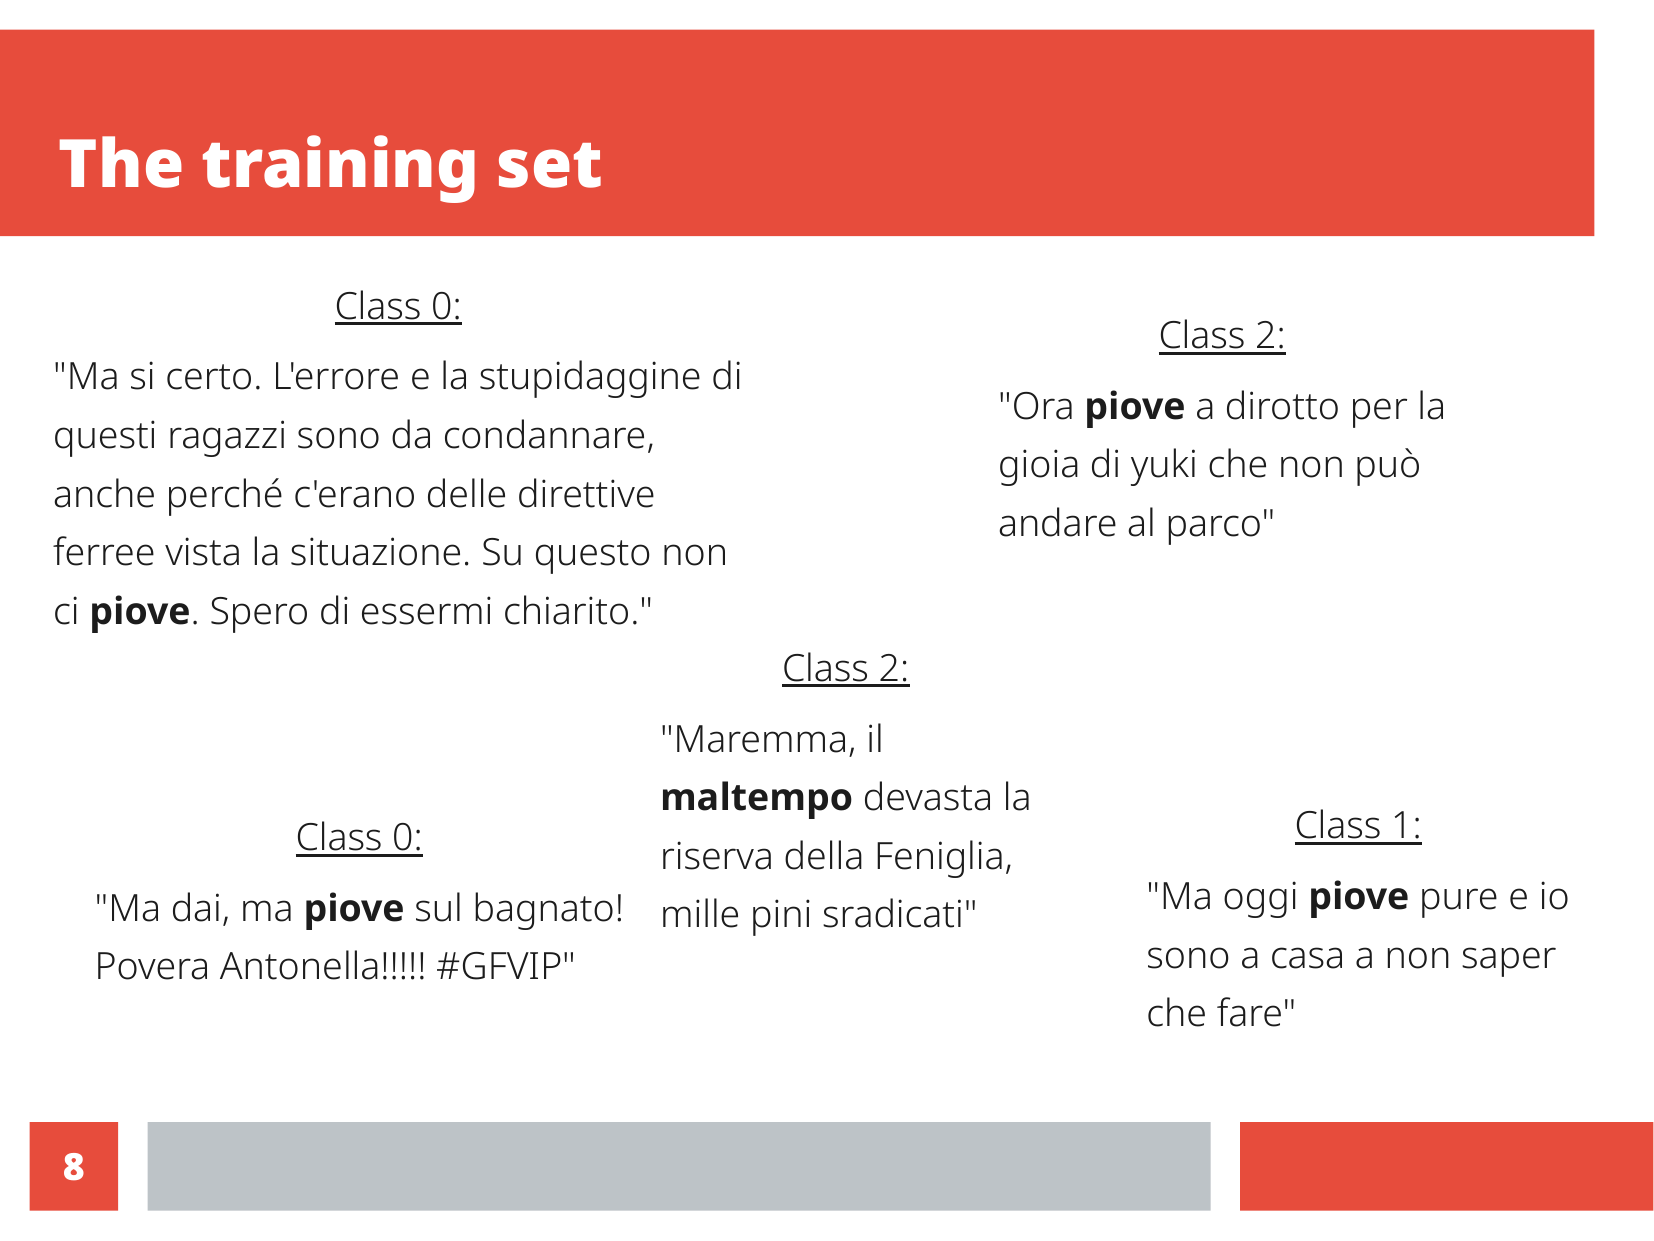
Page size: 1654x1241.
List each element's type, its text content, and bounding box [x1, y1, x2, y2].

text_box Class 1: "Ma oggi piove pure e io sono a casa a non saper che fare" [1146, 791, 1619, 1099]
text_box Class 2: "Ora piove a dirotto per la gioia di yuki che non può andare al parco" [998, 301, 1518, 609]
title The training set [59, 59, 1595, 207]
text_box Class 0: "Ma si certo. L'errore e la stupidaggine di questi ragazzi sono da condannare, anche perché c'erano delle direttive ferree vista la situazione. Su questo non ci piove. Spero di essermi chiarito." [53, 271, 762, 544]
text_box Class 2: "Maremma, il maltempo devasta la riserva della Feniglia, mille pini sradicati" [659, 633, 1068, 942]
text_box Class 0: "Ma dai, ma piove sul bagnato! Povera Antonella!!!!! #GFVIP" [94, 803, 638, 1075]
